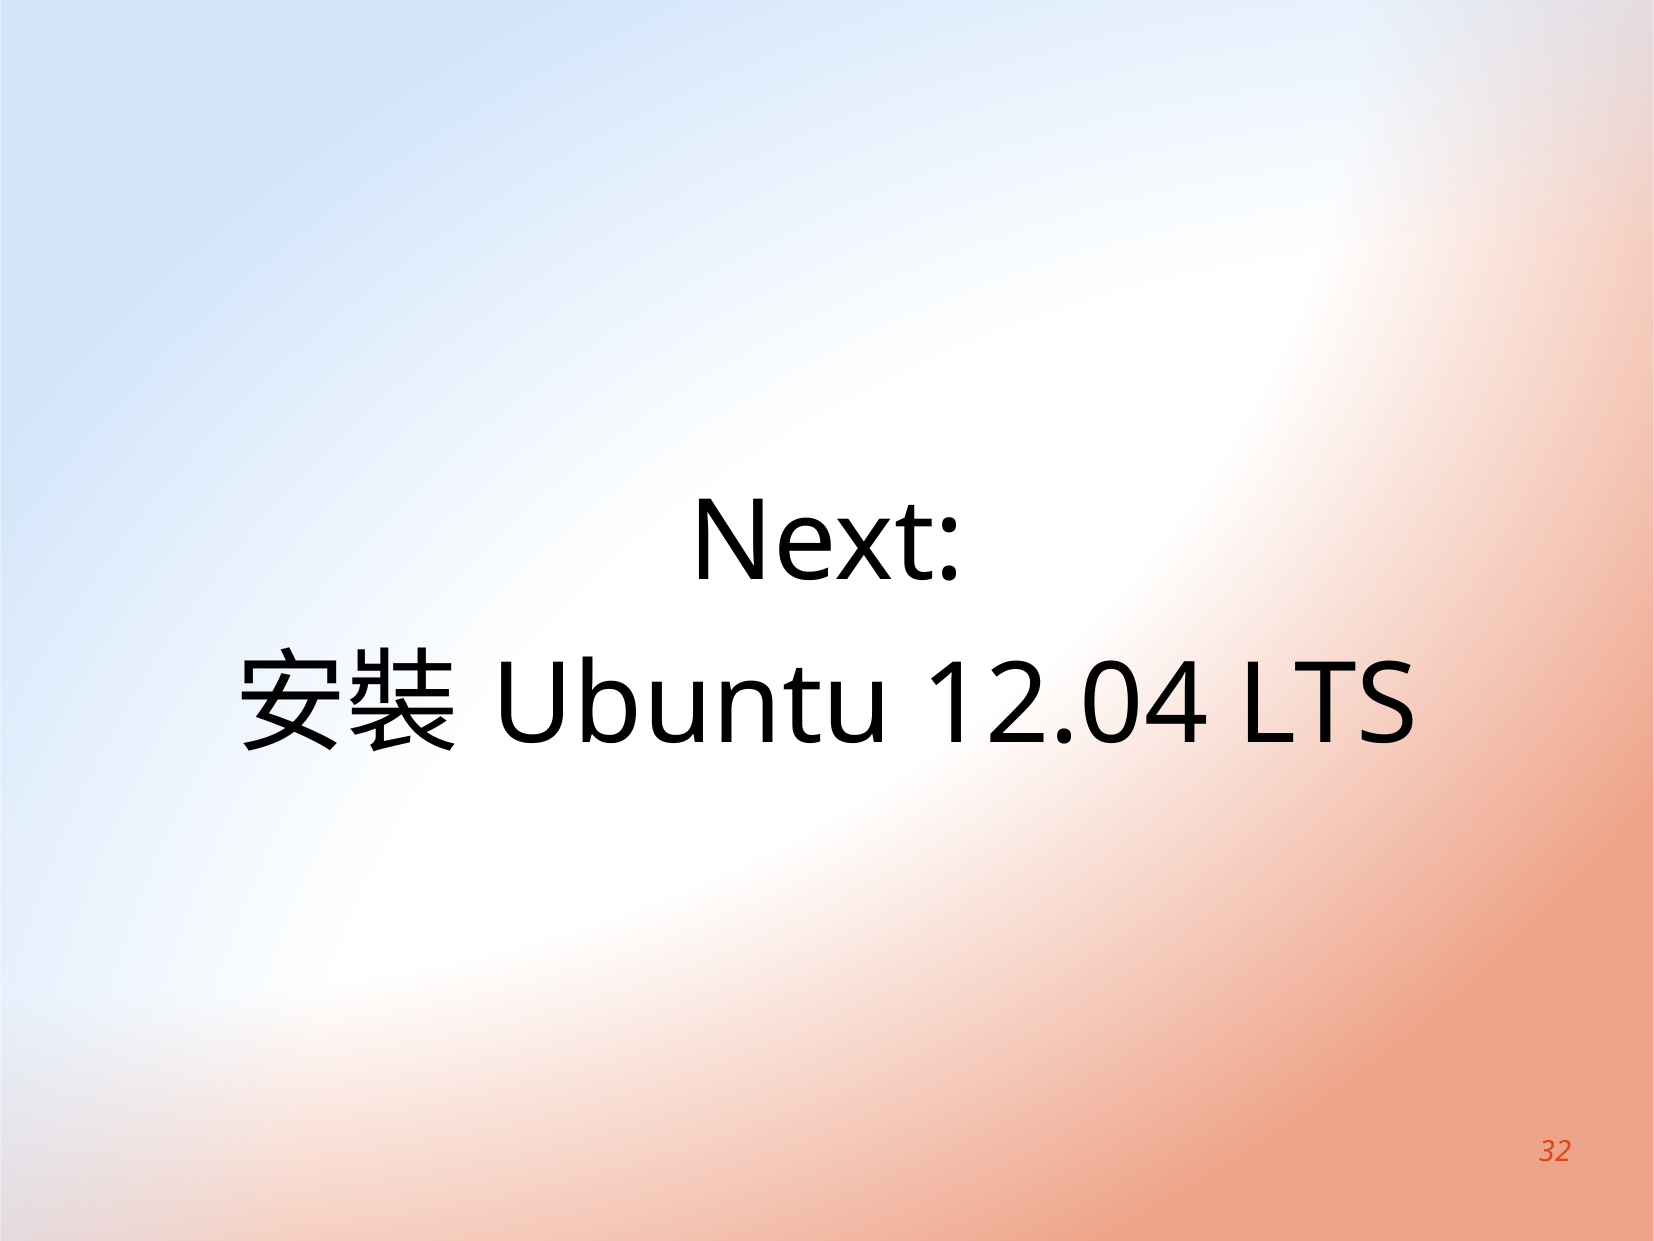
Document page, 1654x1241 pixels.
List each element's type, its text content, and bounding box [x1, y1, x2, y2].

subtitle Next: 安裝Ubuntu 12.04 LTS [82, 49, 1571, 1186]
picture [0, 0, 1654, 1241]
